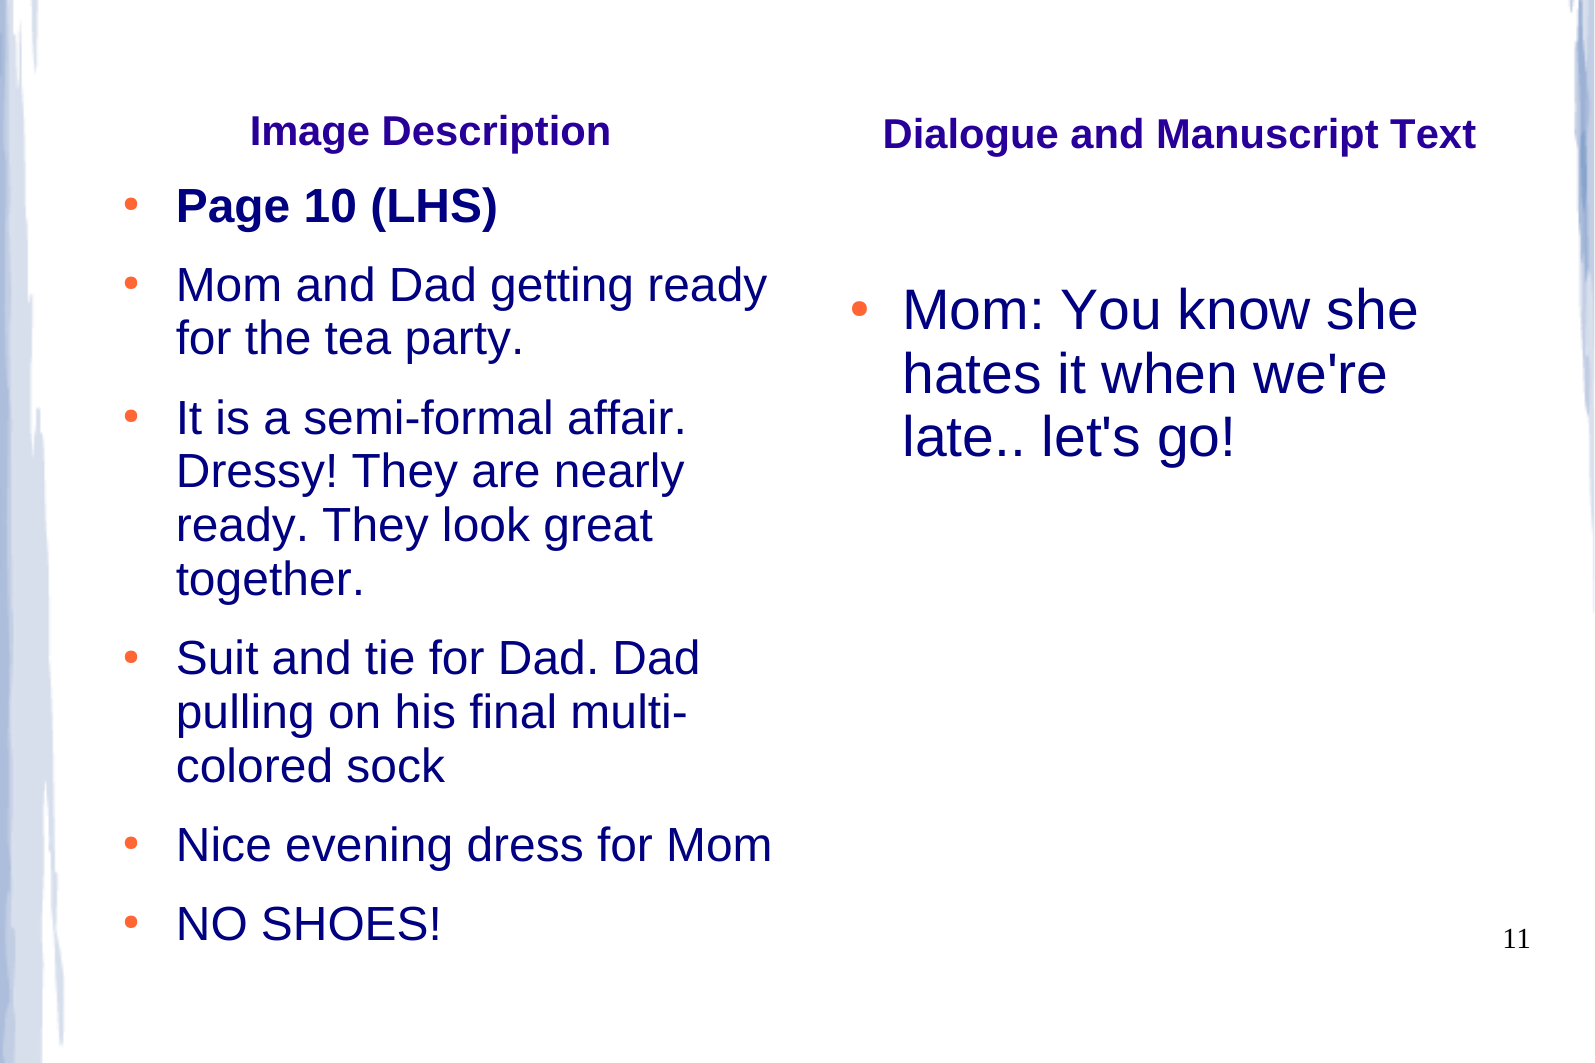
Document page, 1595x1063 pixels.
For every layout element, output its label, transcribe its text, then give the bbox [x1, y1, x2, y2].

title Dialogue and Manuscript Text [825, 45, 1541, 223]
picture [0, 0, 1595, 1063]
title Image Description [79, 42, 796, 220]
list Page 10 (LHS) Mom and Dad getting ready for the tea party. It is a semi-formal affair. Dressy! They are nearly ready. They look great together. Suit and tie for Dad. Dad pulling on his final multi-colored sock Nice evening dress for Mom NO SHOES! [105, 178, 789, 948]
list Mom: You know she hates it when we're late.. let's go! [831, 278, 1516, 931]
